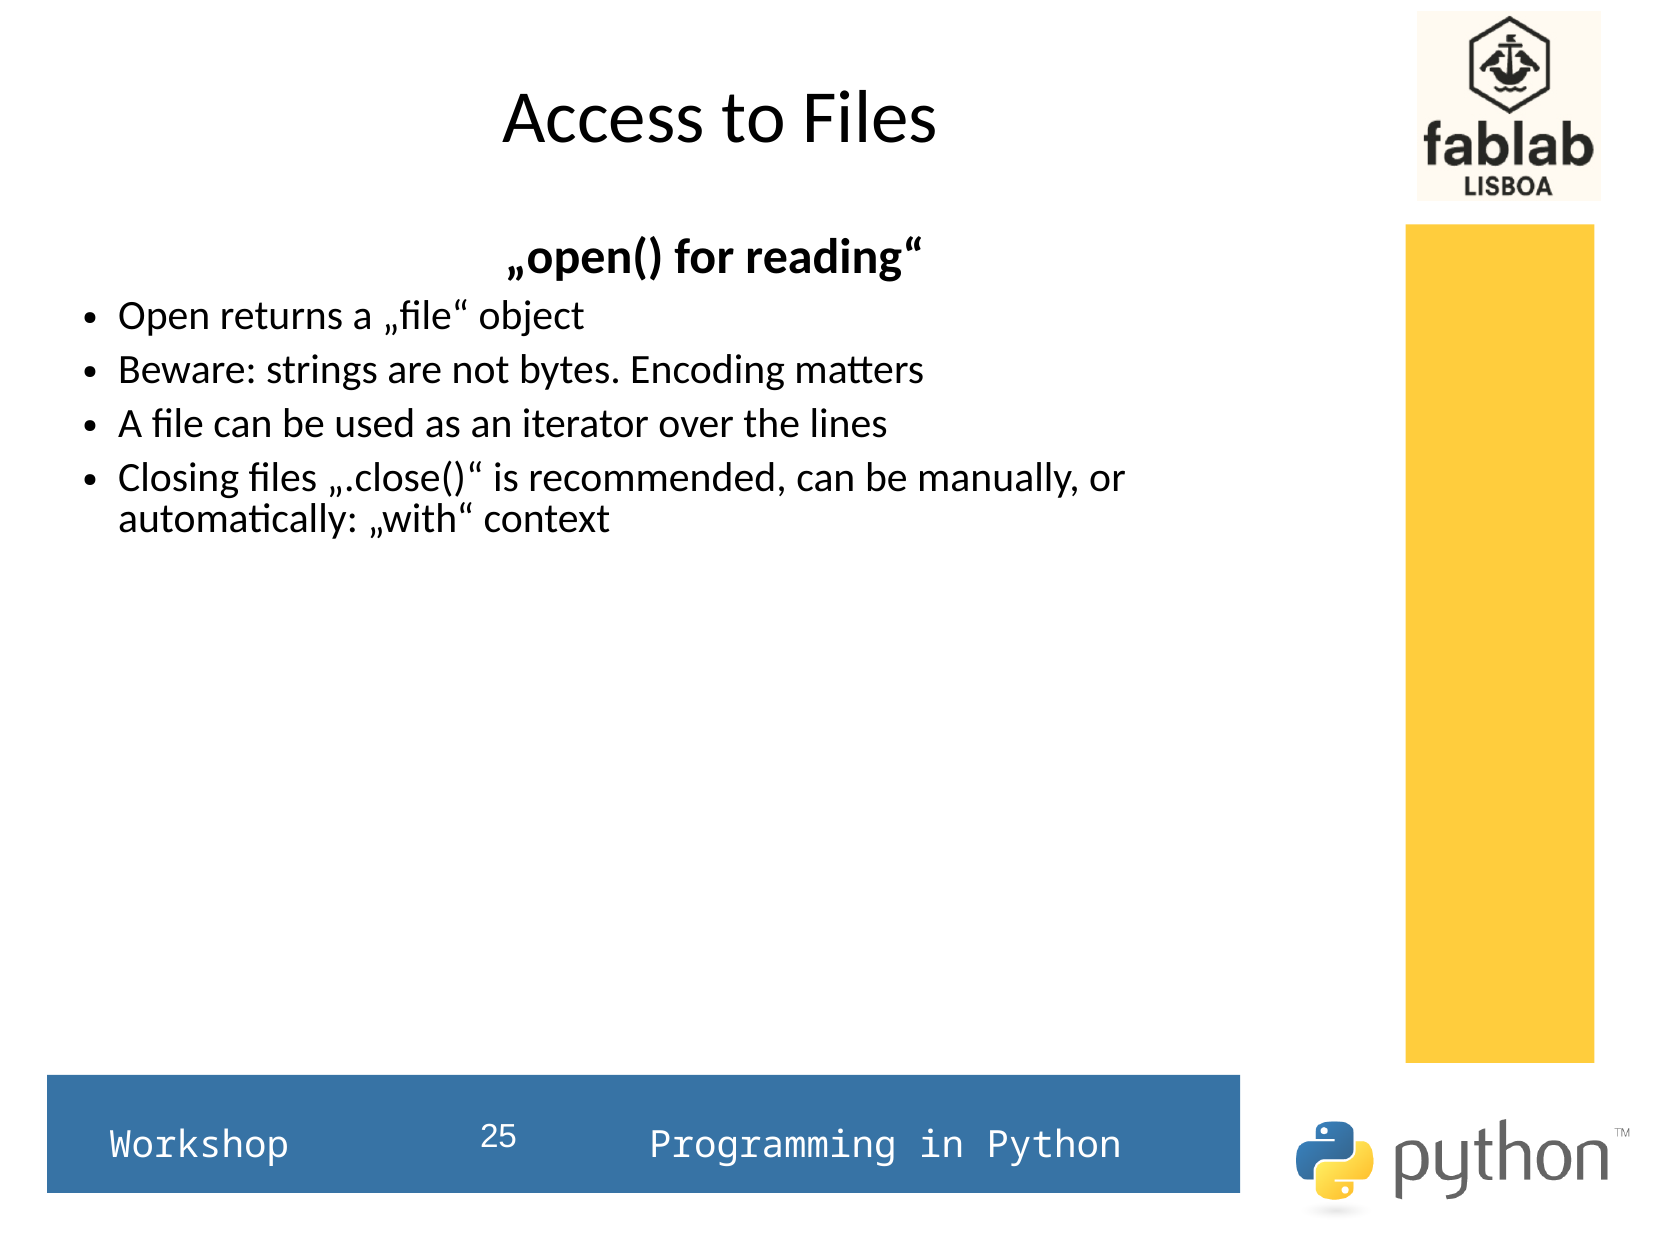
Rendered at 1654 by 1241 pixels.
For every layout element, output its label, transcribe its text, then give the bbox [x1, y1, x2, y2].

text_box Workshop Programming in Python [94, 1110, 1182, 1213]
text_box [1405, 224, 1595, 1063]
text_box [47, 1074, 1241, 1193]
subtitle „open() for reading“ Open returns a „file“ object Beware: strings are not bytes. Encoding matters A file can be used as an iterator over the lines Closing files „.close()“ is recommended, can be manually, or automatically: „with“ context [82, 236, 1359, 1034]
picture [1417, 11, 1601, 201]
title Access to Files [82, 49, 1358, 198]
picture [1240, 1098, 1654, 1241]
